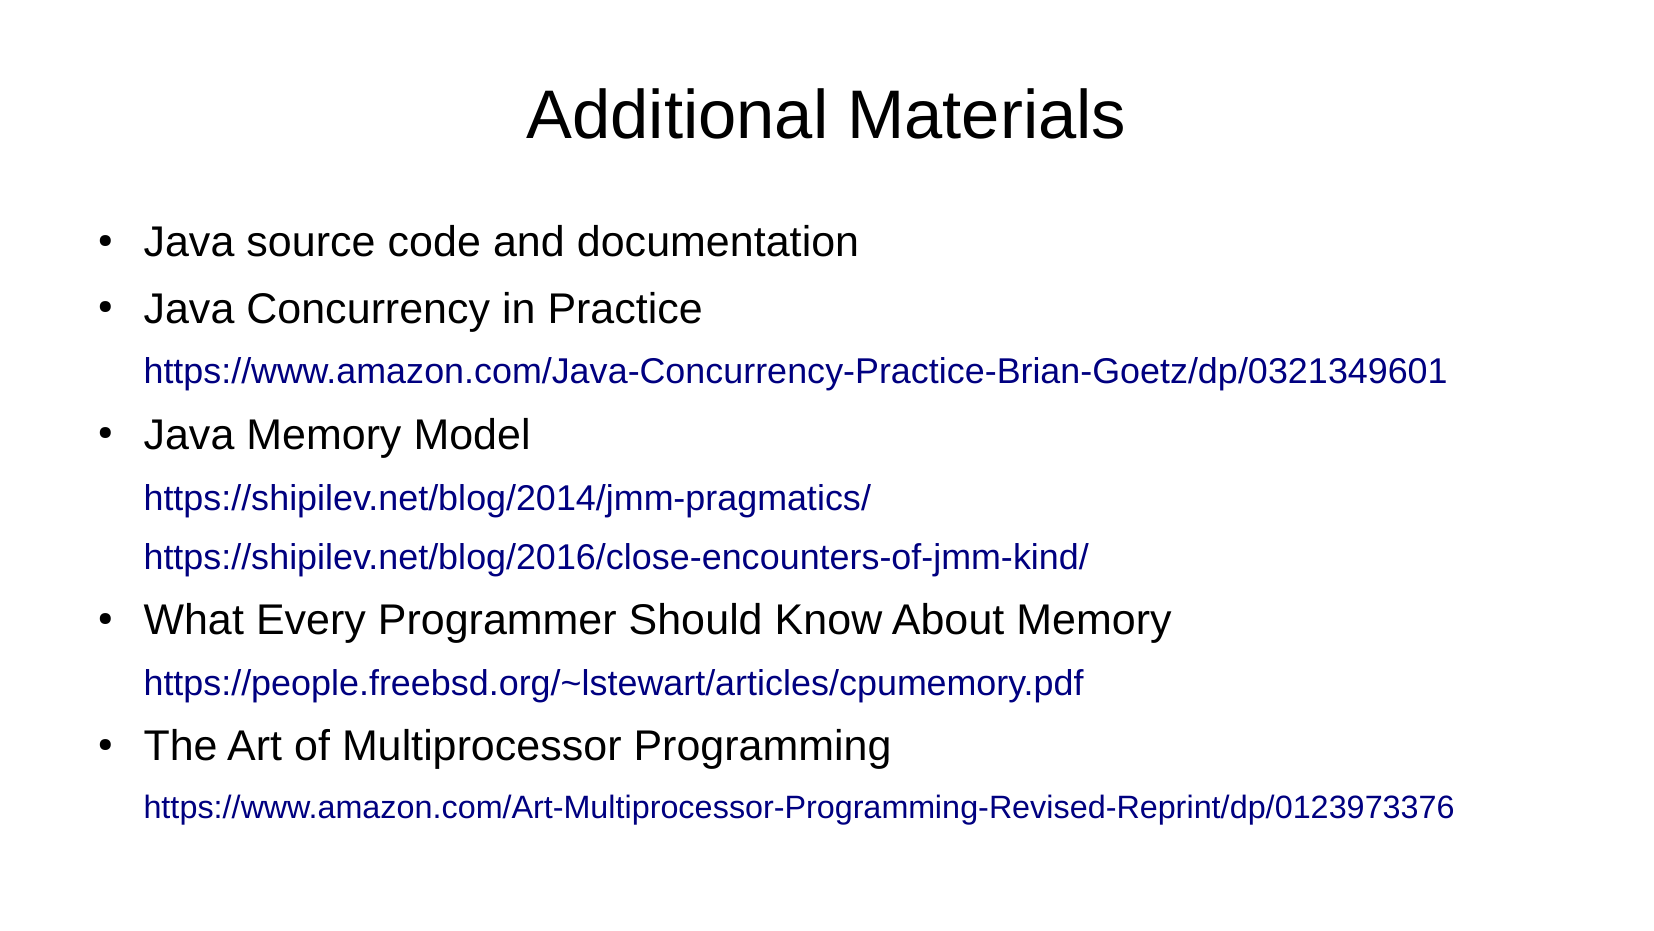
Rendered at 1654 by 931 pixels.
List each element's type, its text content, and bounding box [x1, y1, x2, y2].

title Additional Materials [82, 36, 1571, 193]
list Java source code and documentation Java Concurrency in Practice https://www.amazon.com/Java-Concurrency-Practice-Brian-Goetz/dp/0321349601 Java Memory Model https://shipilev.net/blog/2014/jmm-pragmatics/ https://shipilev.net/blog/2016/close-encounters-of-jmm-kind/ What Every Programmer Should Know About Memory https://people.freebsd.org/~lstewart/articles/cpumemory.pdf The Art of Multiprocessor Programming https://www.amazon.com/Art-Multiprocessor-Programming-Revised-Reprint/dp/0123973376 [82, 217, 1571, 831]
